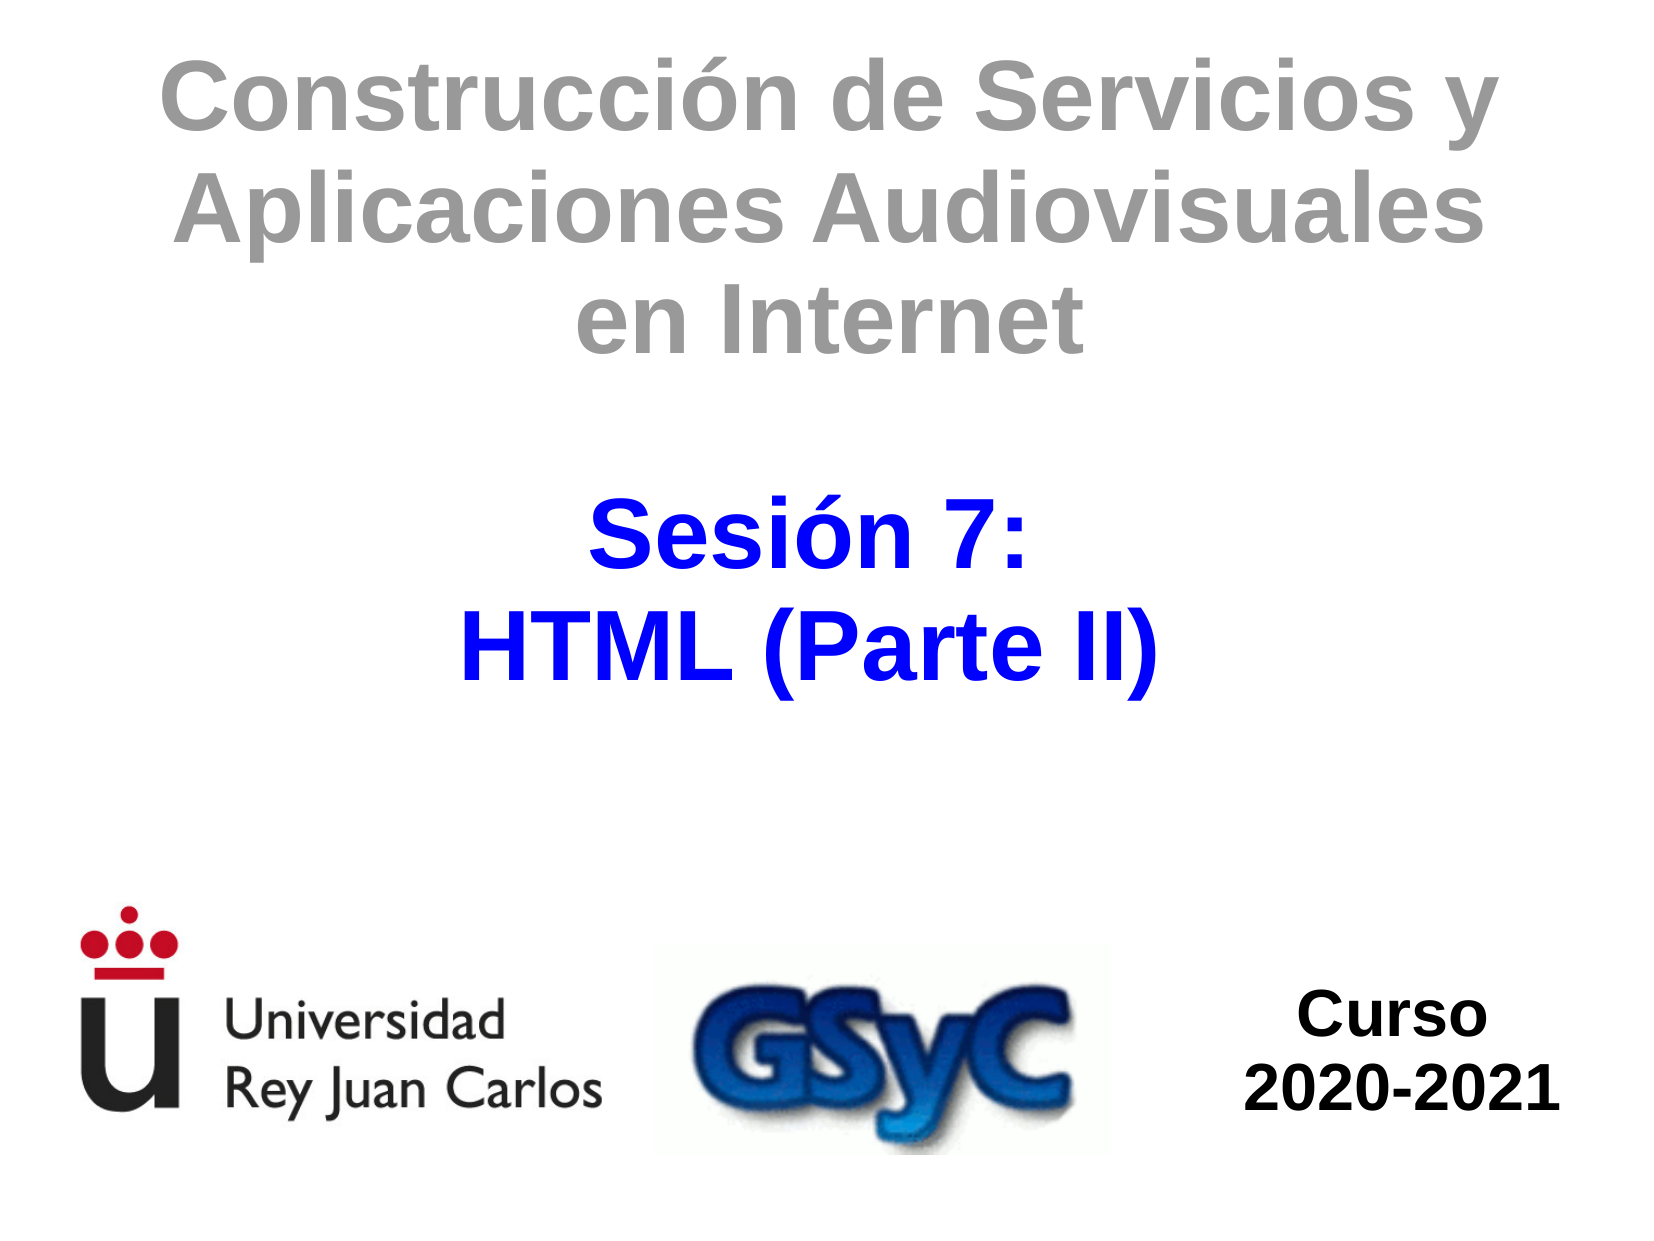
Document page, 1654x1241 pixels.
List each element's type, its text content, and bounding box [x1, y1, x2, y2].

title Sesión 7: HTML (Parte II) [135, 422, 1486, 758]
title Curso 2020-2021 [1200, 975, 1606, 1126]
title Construcción de Servicios y Aplicaciones Audiovisuales en Internet [144, 39, 1516, 376]
picture [46, 884, 631, 1141]
picture [653, 944, 1111, 1156]
